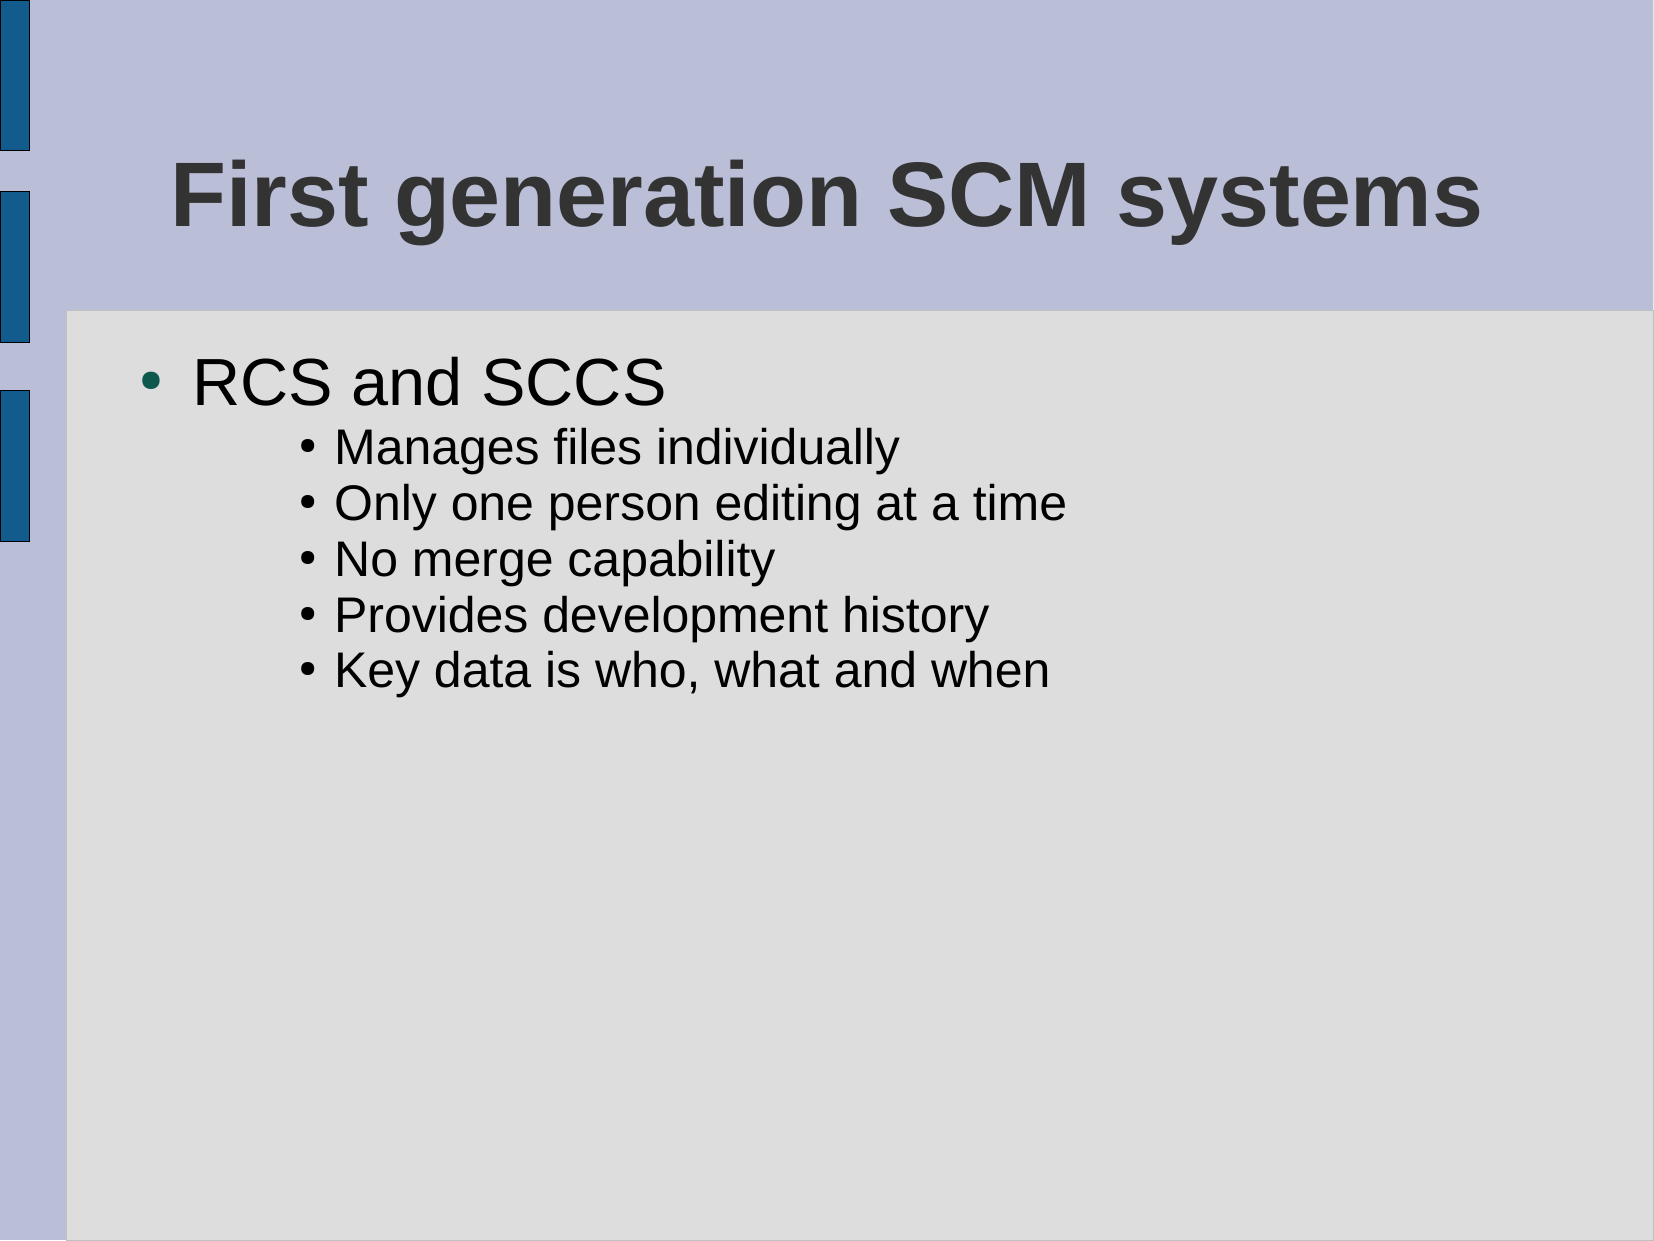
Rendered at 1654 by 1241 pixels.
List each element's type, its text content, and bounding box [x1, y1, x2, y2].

title First generation SCM systems [121, 98, 1534, 291]
list RCS and SCCS Manages files individually Only one person editing at a time No merge capability Provides development history Key data is who, what and when [121, 344, 1534, 1112]
